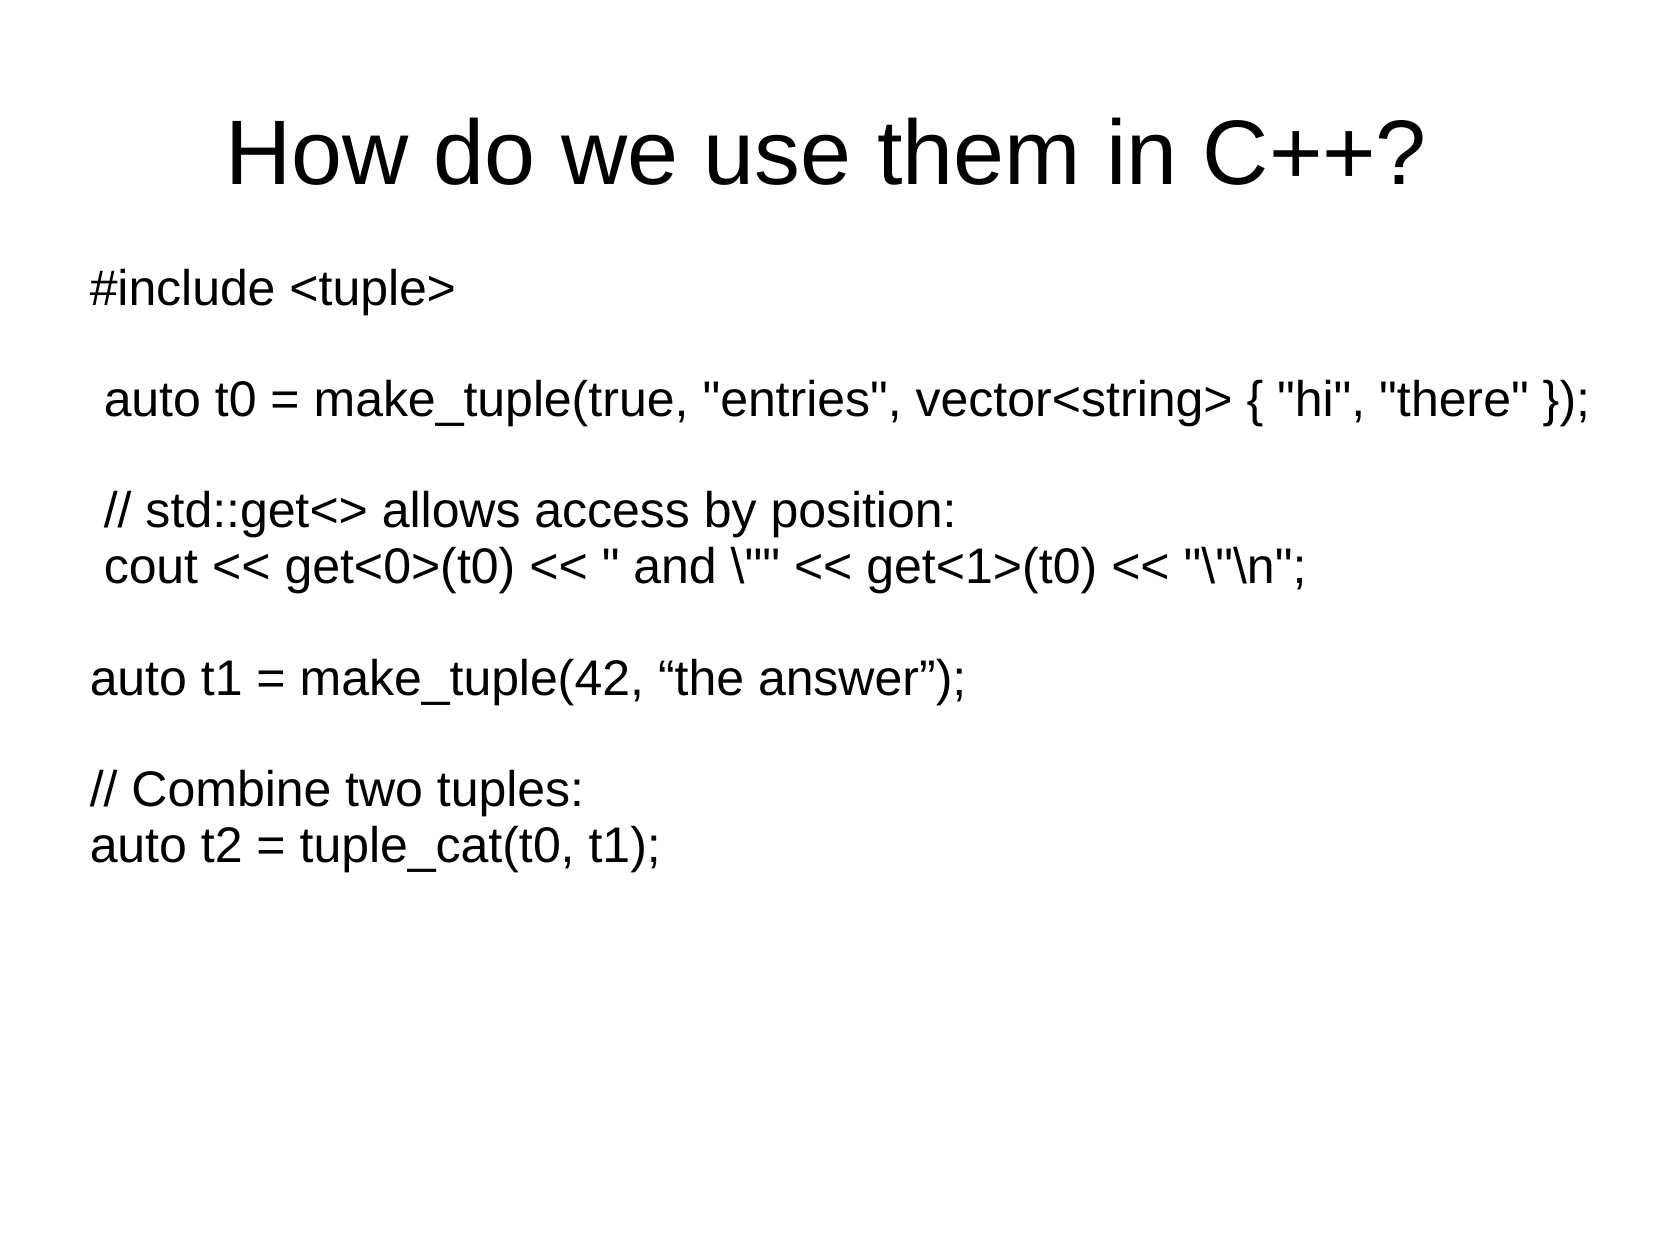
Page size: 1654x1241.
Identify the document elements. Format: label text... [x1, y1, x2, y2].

text_box #include <tuple> auto t0 = make_tuple(true, "entries", vector<string> { "hi", "there" }); // std::get<> allows access by position: cout << get<0>(t0) << " and \"" << get<1>(t0) << "\"\n"; auto t1 = make_tuple(42, “the answer”); // Combine two tuples: auto t2 = tuple_cat(t0, t1); [75, 252, 1607, 937]
title How do we use them in C++? [82, 49, 1571, 252]
